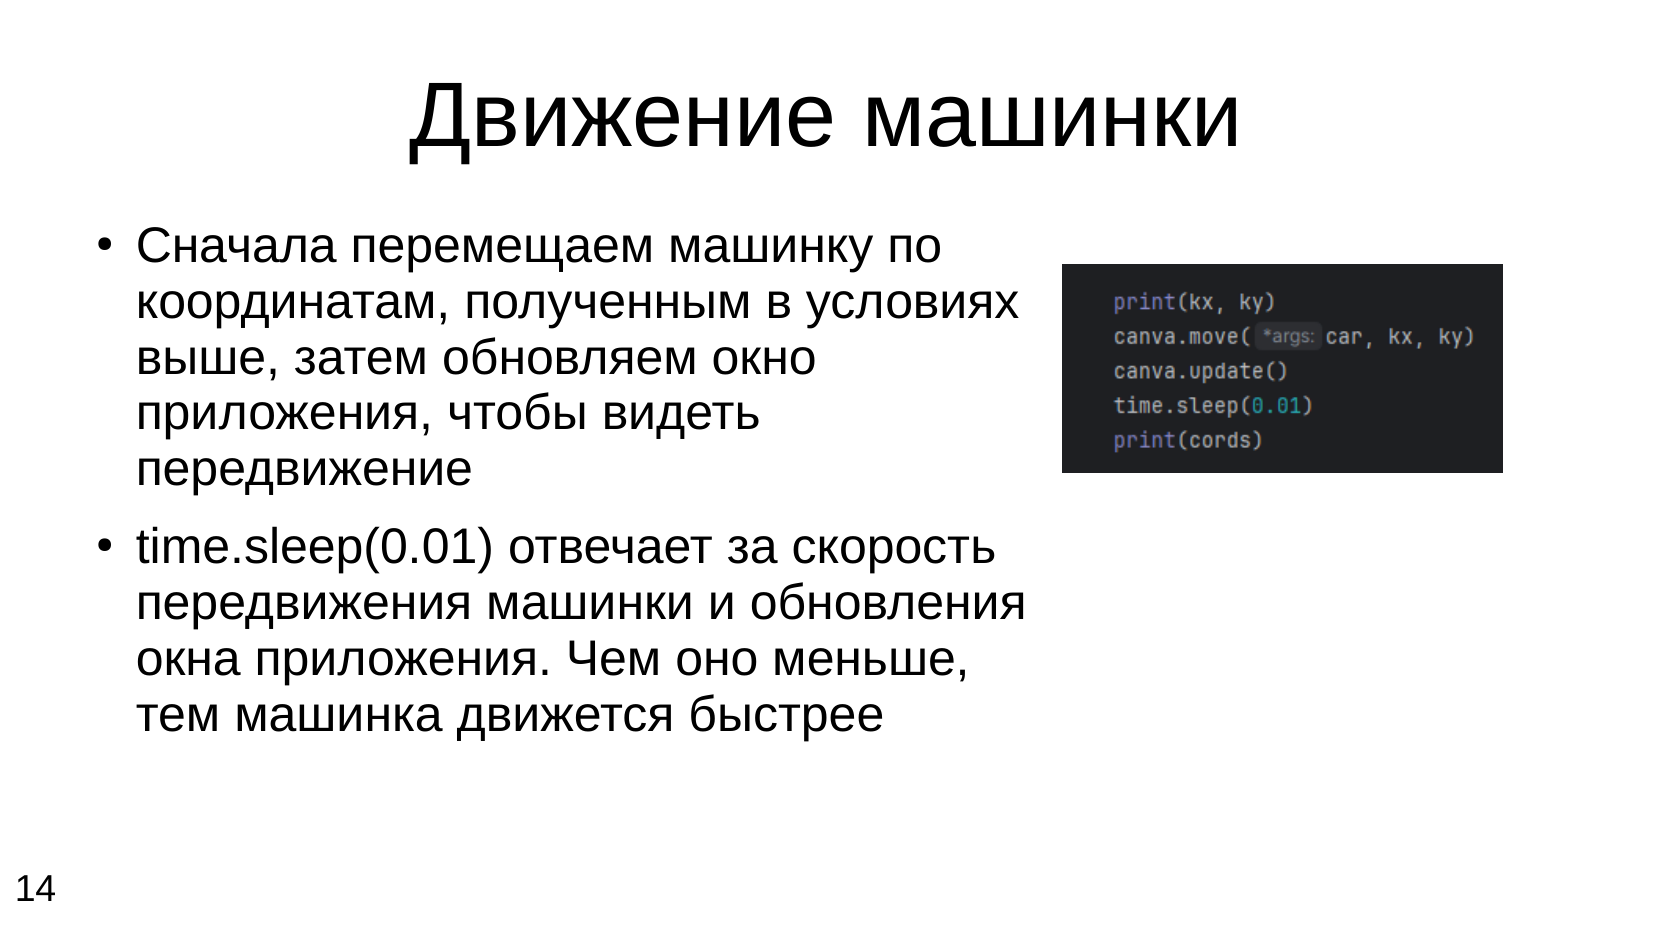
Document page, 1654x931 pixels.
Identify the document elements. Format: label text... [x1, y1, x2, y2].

picture [1062, 264, 1503, 473]
list Сначала перемещаем машинку по координатам, полученным в условиях выше, затем обновляем окно приложения, чтобы видеть передвижение time.sleep(0.01) отвечает за скорость передвижения машинки и обновления окна приложения. Чем оно меньше, тем машинка движется быстрее [82, 217, 1034, 768]
text_box <номер> [0, 860, 562, 931]
title Движение машинки [82, 37, 1571, 193]
